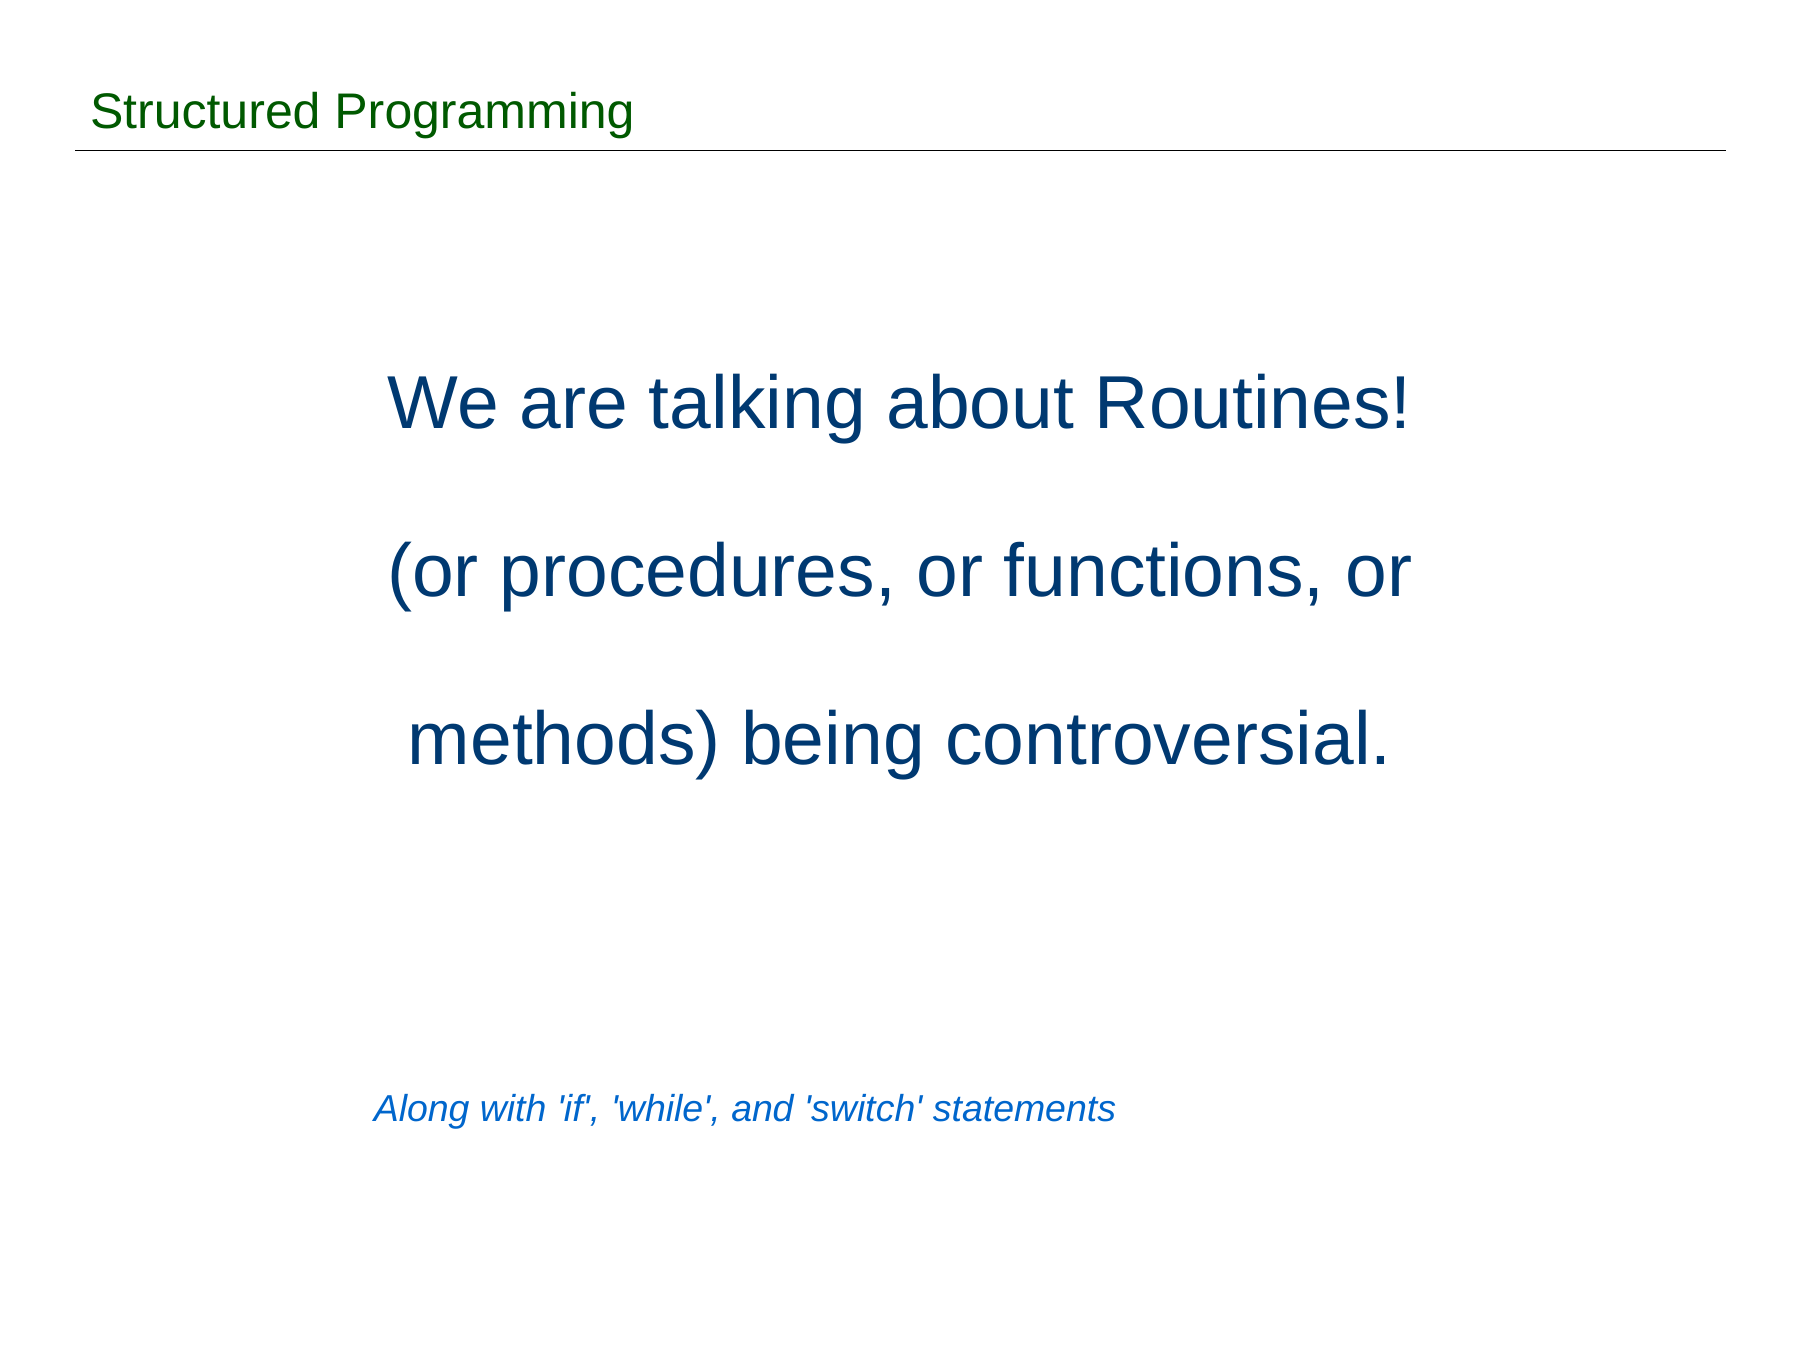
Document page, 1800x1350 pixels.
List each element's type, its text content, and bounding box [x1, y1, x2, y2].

text_box Along with 'if', 'while', and 'switch' statements [359, 1080, 1558, 1137]
title Structured Programming [90, 38, 1710, 147]
text_box We are talking about Routines! (or procedures, or functions, or methods) being controversial. [360, 269, 1441, 704]
